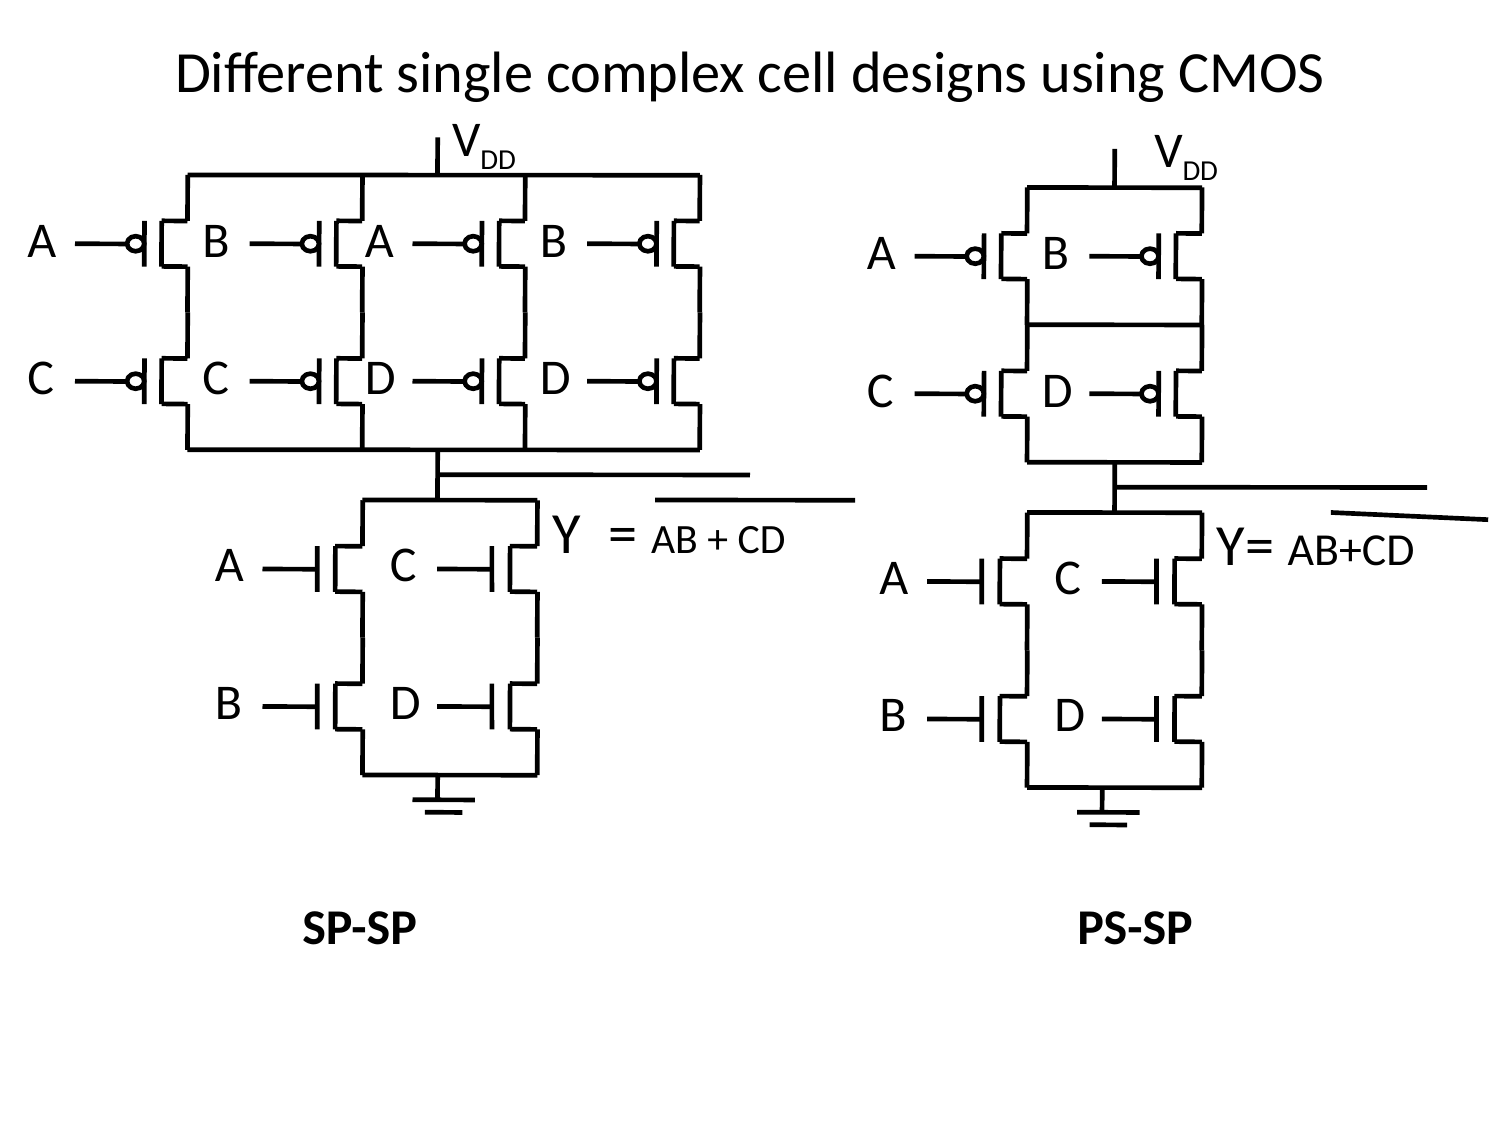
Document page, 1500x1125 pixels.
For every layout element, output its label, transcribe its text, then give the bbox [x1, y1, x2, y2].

text_box [127, 373, 145, 389]
text_box A [852, 212, 952, 288]
text_box A [12, 199, 113, 275]
text_box [301, 236, 320, 252]
text_box [1141, 386, 1159, 402]
text_box [464, 373, 482, 389]
text_box [127, 236, 145, 252]
text_box Y= AB+CD [1202, 500, 1500, 600]
text_box PS-SP [1062, 887, 1288, 963]
text_box [301, 373, 320, 389]
text_box C [12, 337, 113, 413]
text_box VDD [1139, 110, 1352, 194]
text_box [1141, 248, 1159, 264]
text_box A [350, 199, 450, 275]
text_box B [200, 661, 300, 737]
list Y = AB + CD [537, 487, 888, 588]
text_box [464, 236, 482, 252]
text_box B [864, 674, 965, 750]
text_box [966, 248, 984, 264]
text_box VDD [437, 99, 650, 183]
text_box B [525, 199, 625, 275]
text_box A [200, 524, 300, 600]
text_box C [852, 349, 952, 425]
text_box D [1027, 349, 1128, 425]
title Different single complex cell designs using CMOS [0, 0, 1500, 138]
text_box D [350, 337, 450, 413]
text_box A [864, 536, 965, 612]
text_box B [1027, 212, 1128, 288]
text_box D [1039, 674, 1140, 750]
text_box C [375, 524, 475, 600]
text_box C [187, 337, 288, 413]
text_box SP-SP [287, 887, 556, 963]
text_box C [1039, 536, 1140, 612]
text_box [639, 373, 657, 389]
text_box D [525, 337, 625, 413]
text_box [639, 236, 657, 252]
text_box B [187, 199, 288, 275]
text_box [966, 386, 984, 402]
text_box D [375, 661, 475, 737]
